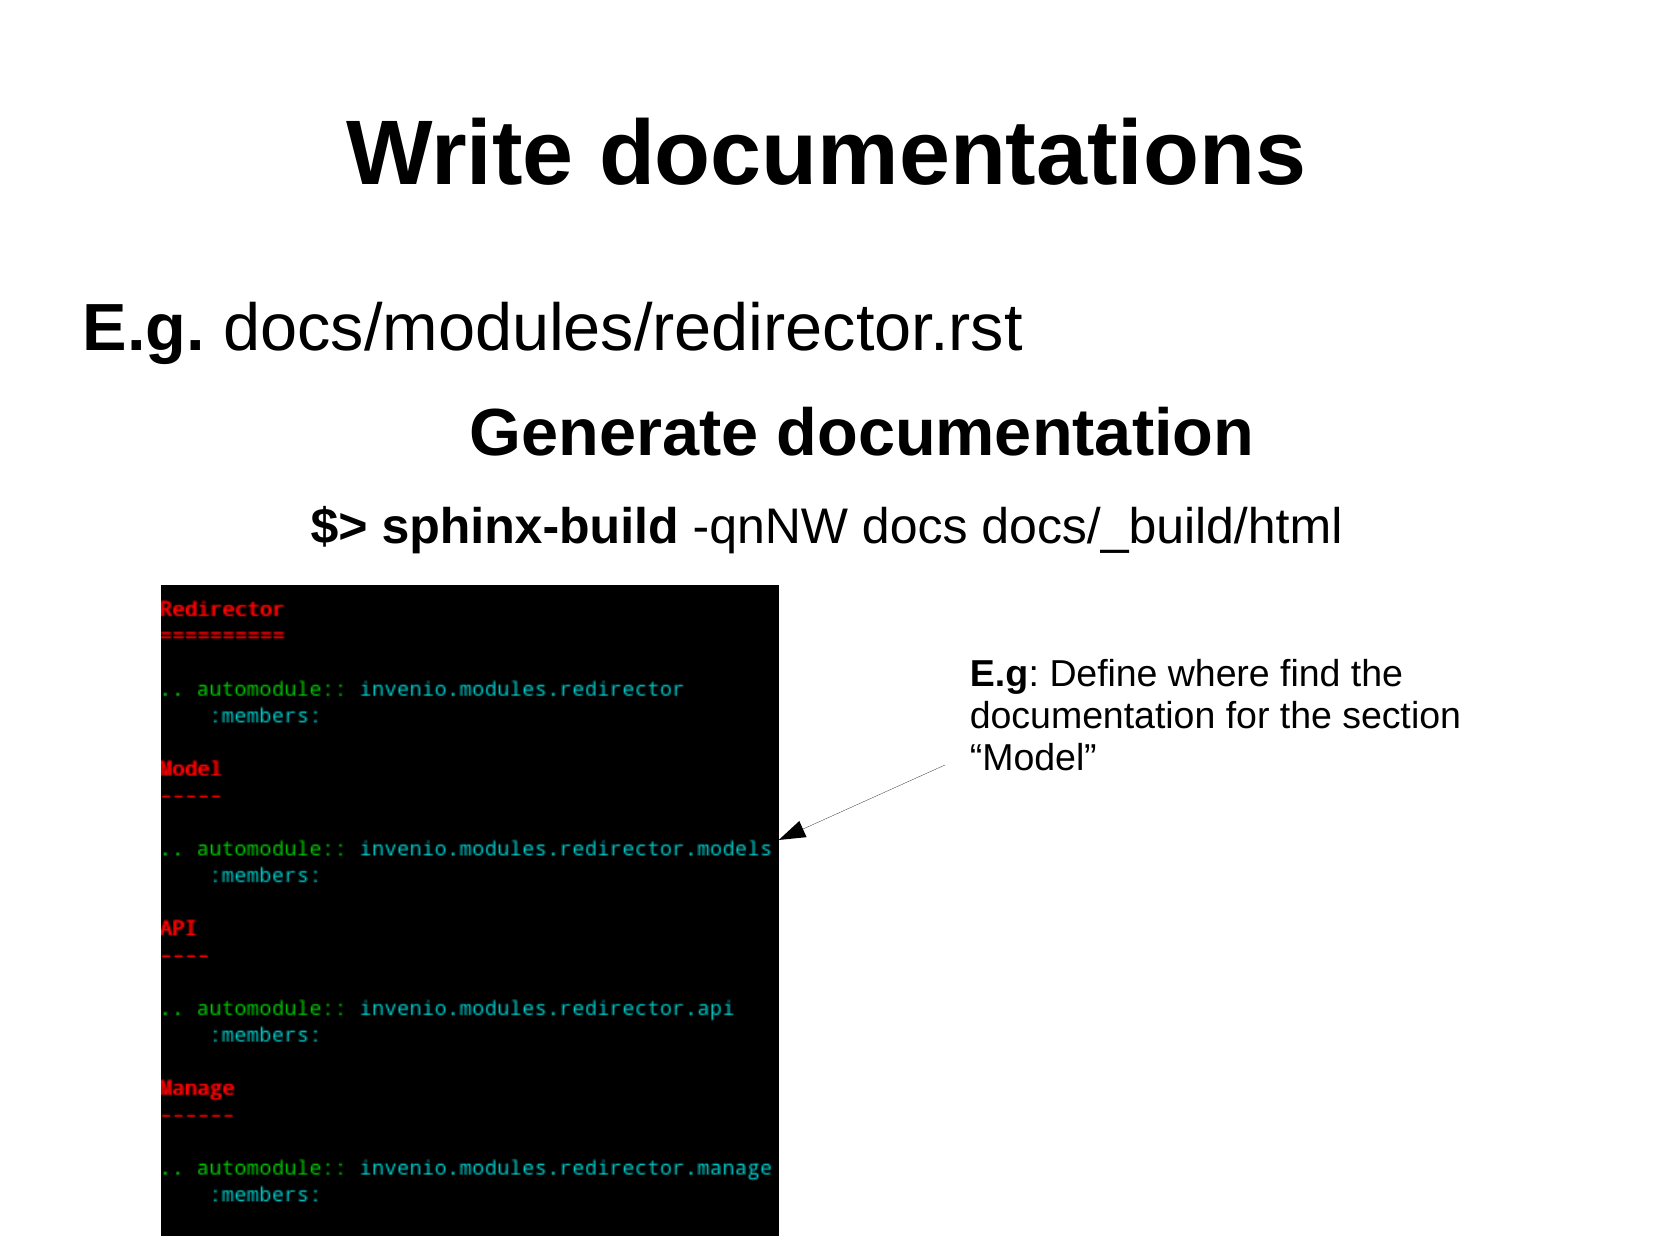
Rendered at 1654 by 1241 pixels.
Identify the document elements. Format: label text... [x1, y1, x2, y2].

title Write documentations [82, 101, 1571, 205]
list E.g. docs/modules/redirector.rst Generate documentation $> sphinx-build -qnNW docs docs/_build/html [82, 290, 1571, 1010]
picture [161, 585, 779, 1236]
text_box E.g: Define where find the documentation for the section “Model” [955, 645, 1571, 786]
